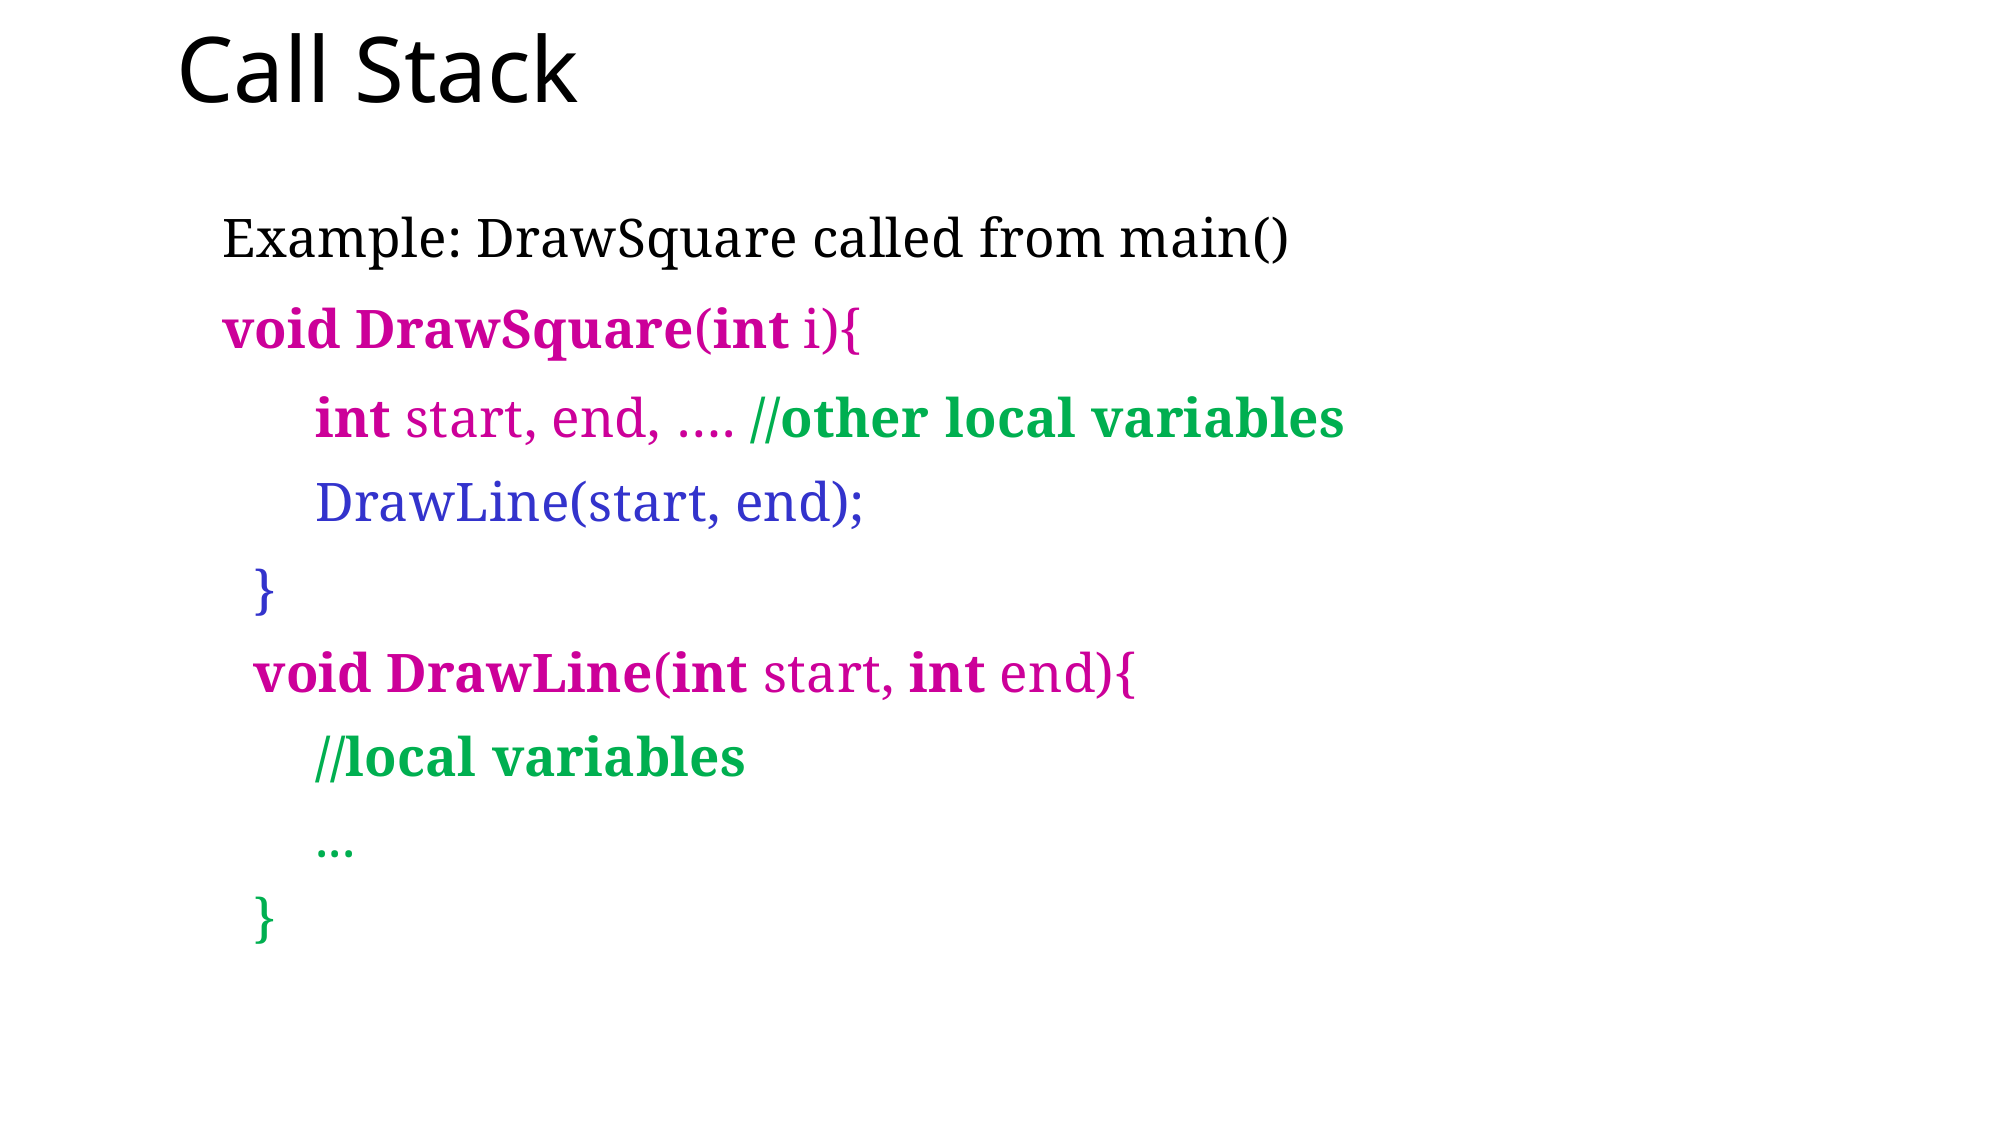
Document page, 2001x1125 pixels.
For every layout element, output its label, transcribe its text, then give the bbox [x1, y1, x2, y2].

text_box Example: DrawSquare called from main() void DrawSquare(int i){ int start, end, …. //other local variables DrawLine(start, end); } void DrawLine(int start, int end){ //local variables ... } [220, 174, 1350, 948]
title Call Stack [173, 9, 766, 230]
